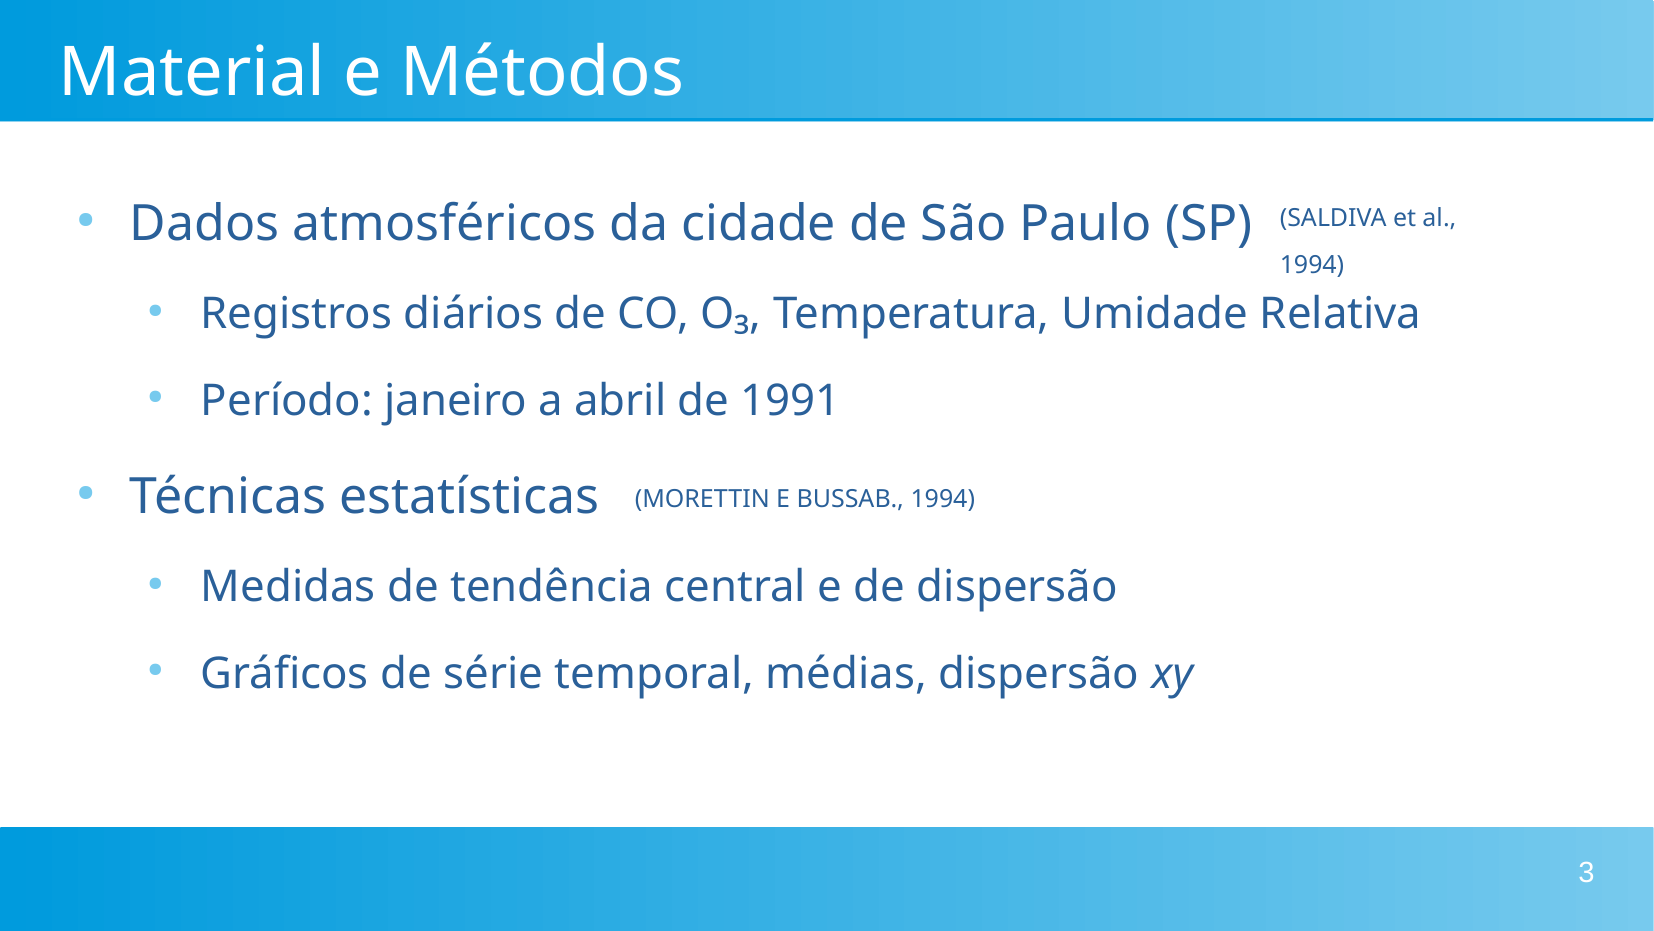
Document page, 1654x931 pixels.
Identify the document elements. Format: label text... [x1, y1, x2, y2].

title Material e Métodos [59, 21, 1595, 116]
text_box (SALDIVA et al., 1994) [1265, 192, 1536, 259]
list Dados atmosféricos da cidade de São Paulo (SP) Registros diários de CO, O₃, Temperatura, Umidade Relativa Período: janeiro a abril de 1991 Técnicas estatísticas Medidas de tendência central e de dispersão Gráficos de série temporal, médias, dispersão xy [59, 177, 1595, 768]
text_box (MORETTIN E BUSSAB., 1994) [620, 459, 1009, 526]
